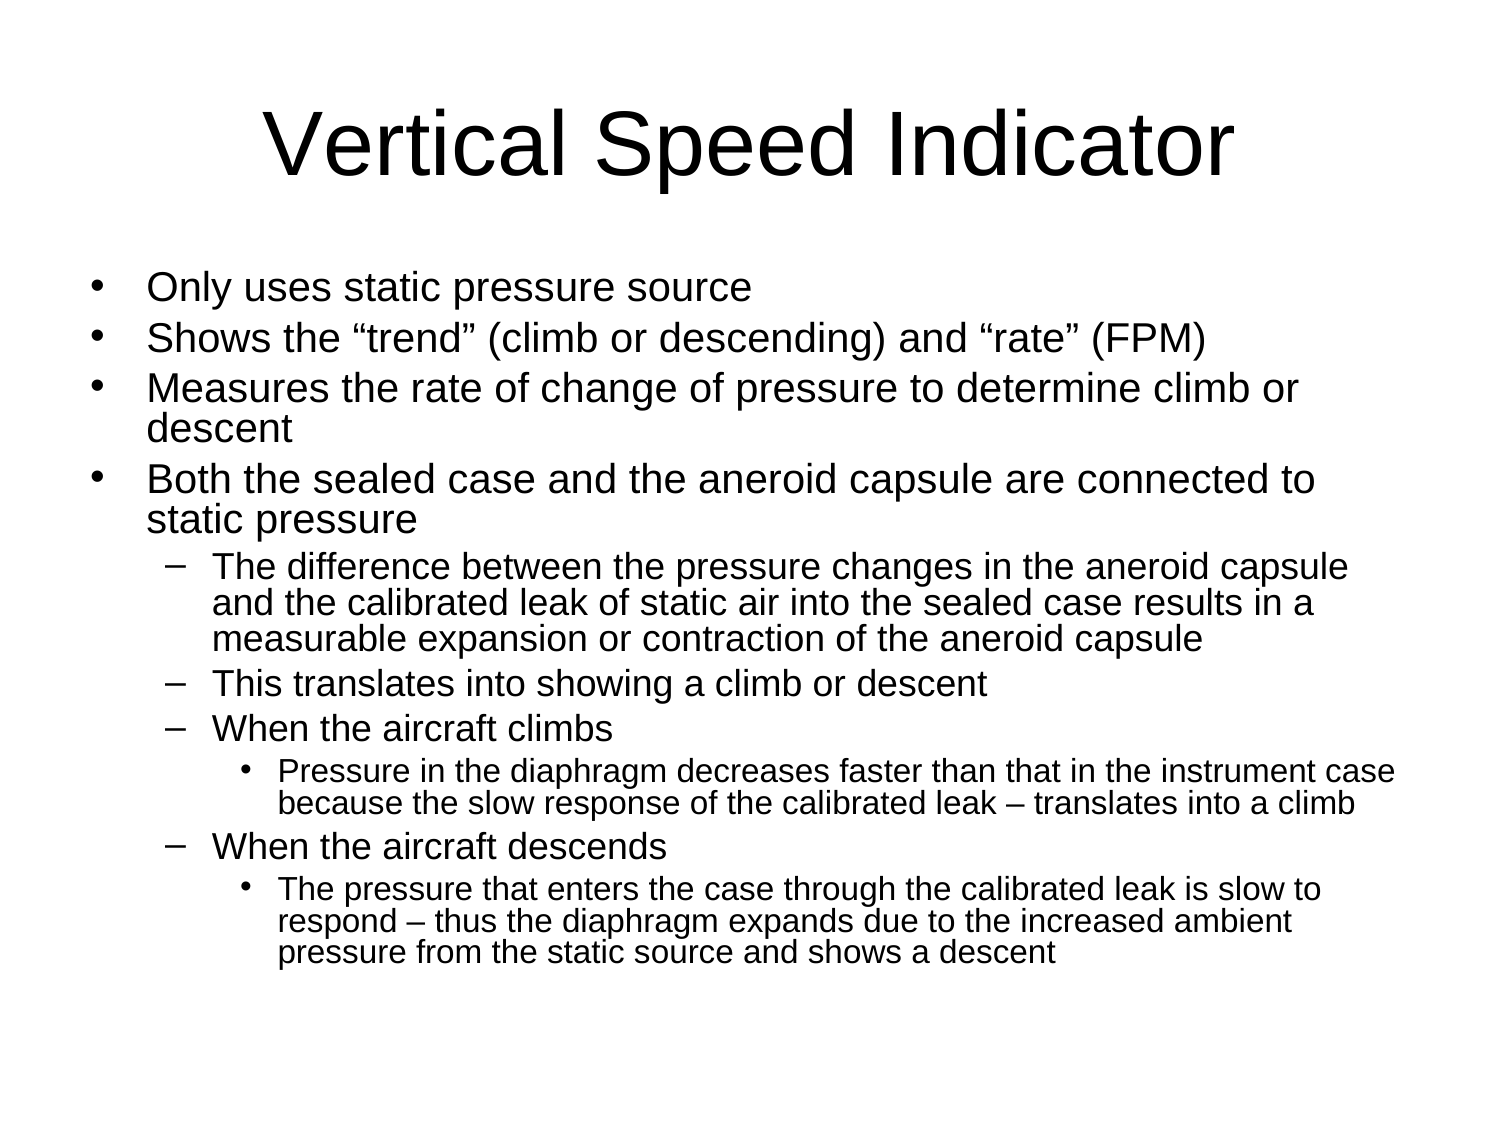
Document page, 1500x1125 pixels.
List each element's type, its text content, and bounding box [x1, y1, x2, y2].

list Only uses static pressure source Shows the “trend” (climb or descending) and “rate” (FPM) Measures the rate of change of pressure to determine climb or descent Both the sealed case and the aneroid capsule are connected to static pressure The difference between the pressure changes in the aneroid capsule and the calibrated leak of static air into the sealed case results in a measurable expansion or contraction of the aneroid capsule This translates into showing a climb or descent When the aircraft climbs Pressure in the diaphragm decreases faster than that in the instrument case because the slow response of the calibrated leak – translates into a climb When the aircraft descends The pressure that enters the case through the calibrated leak is slow to respond – thus the diaphragm expands due to the increased ambient pressure from the static source and shows a descent [75, 262, 1426, 1019]
title Vertical Speed Indicator [75, 45, 1426, 233]
